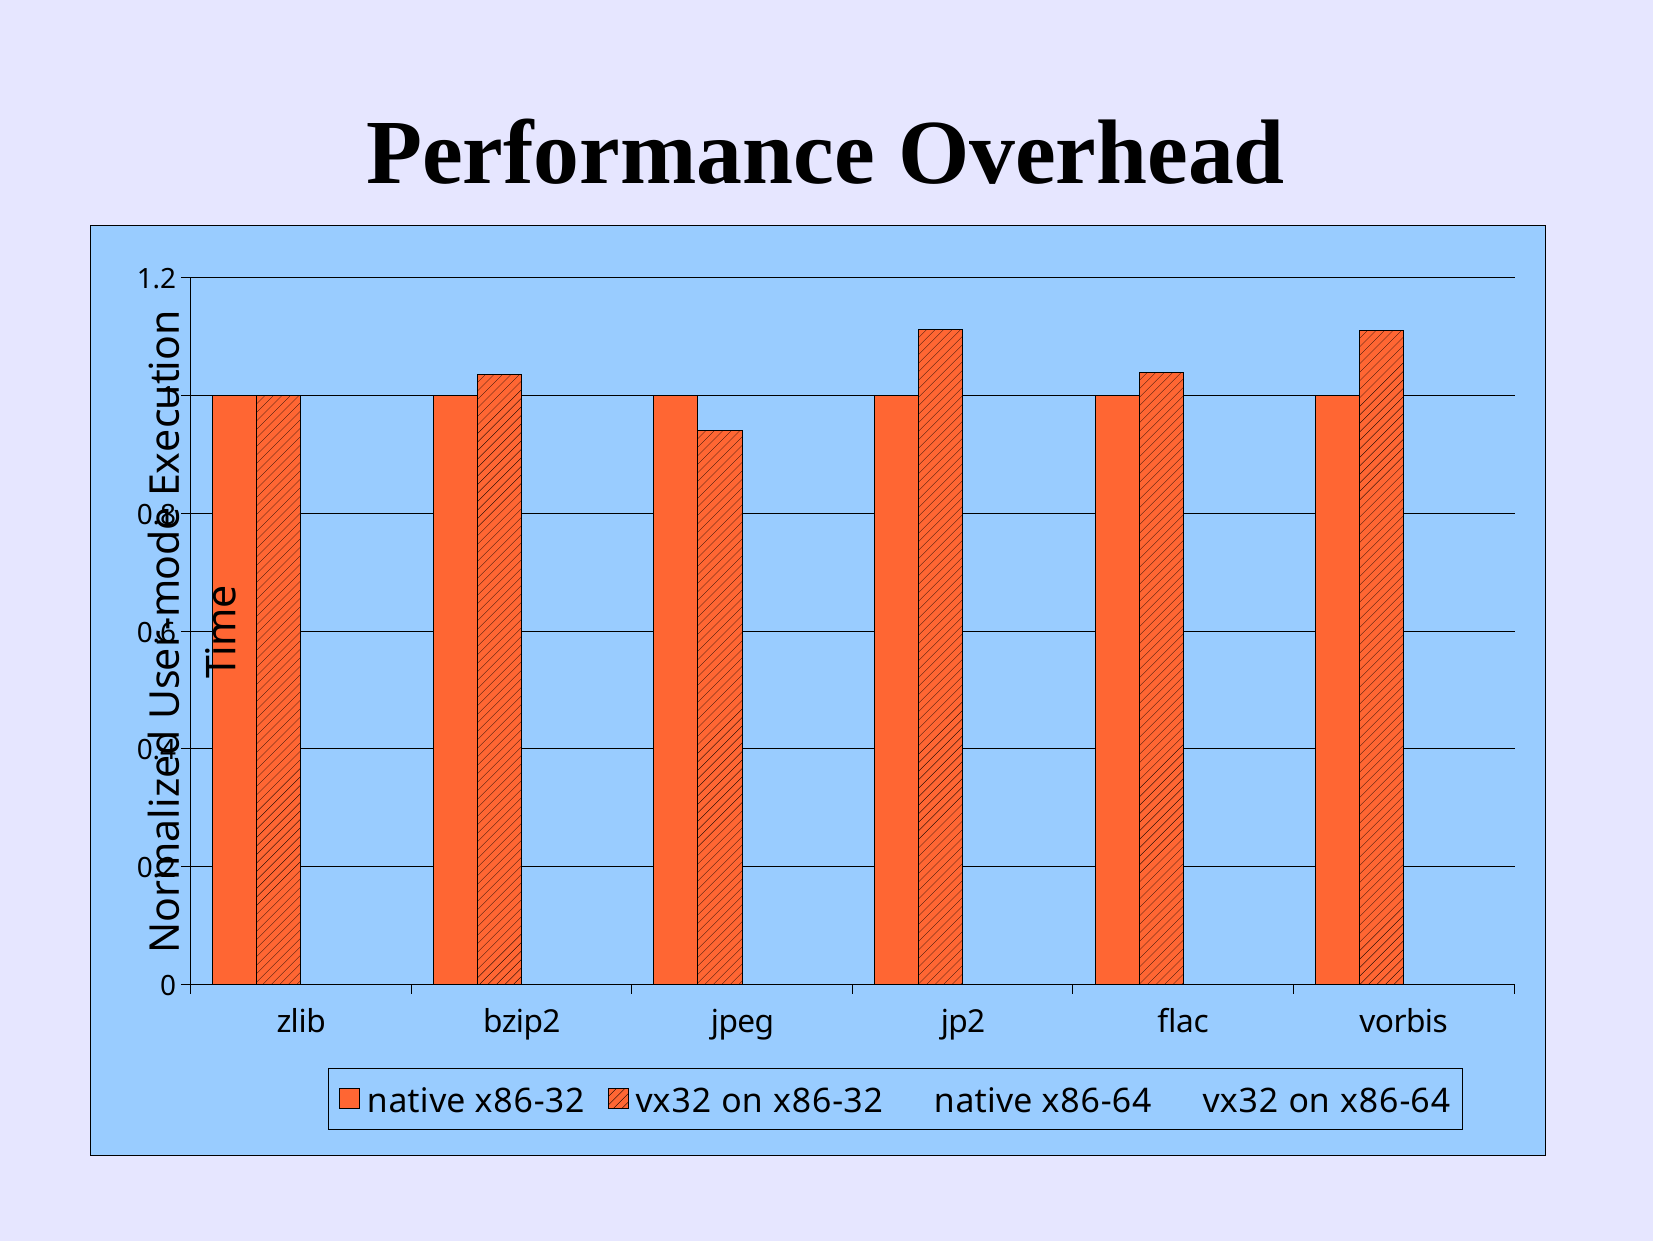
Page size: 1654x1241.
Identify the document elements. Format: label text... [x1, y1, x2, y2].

title Performance Overhead [82, 49, 1571, 257]
chart [90, 225, 1546, 1156]
